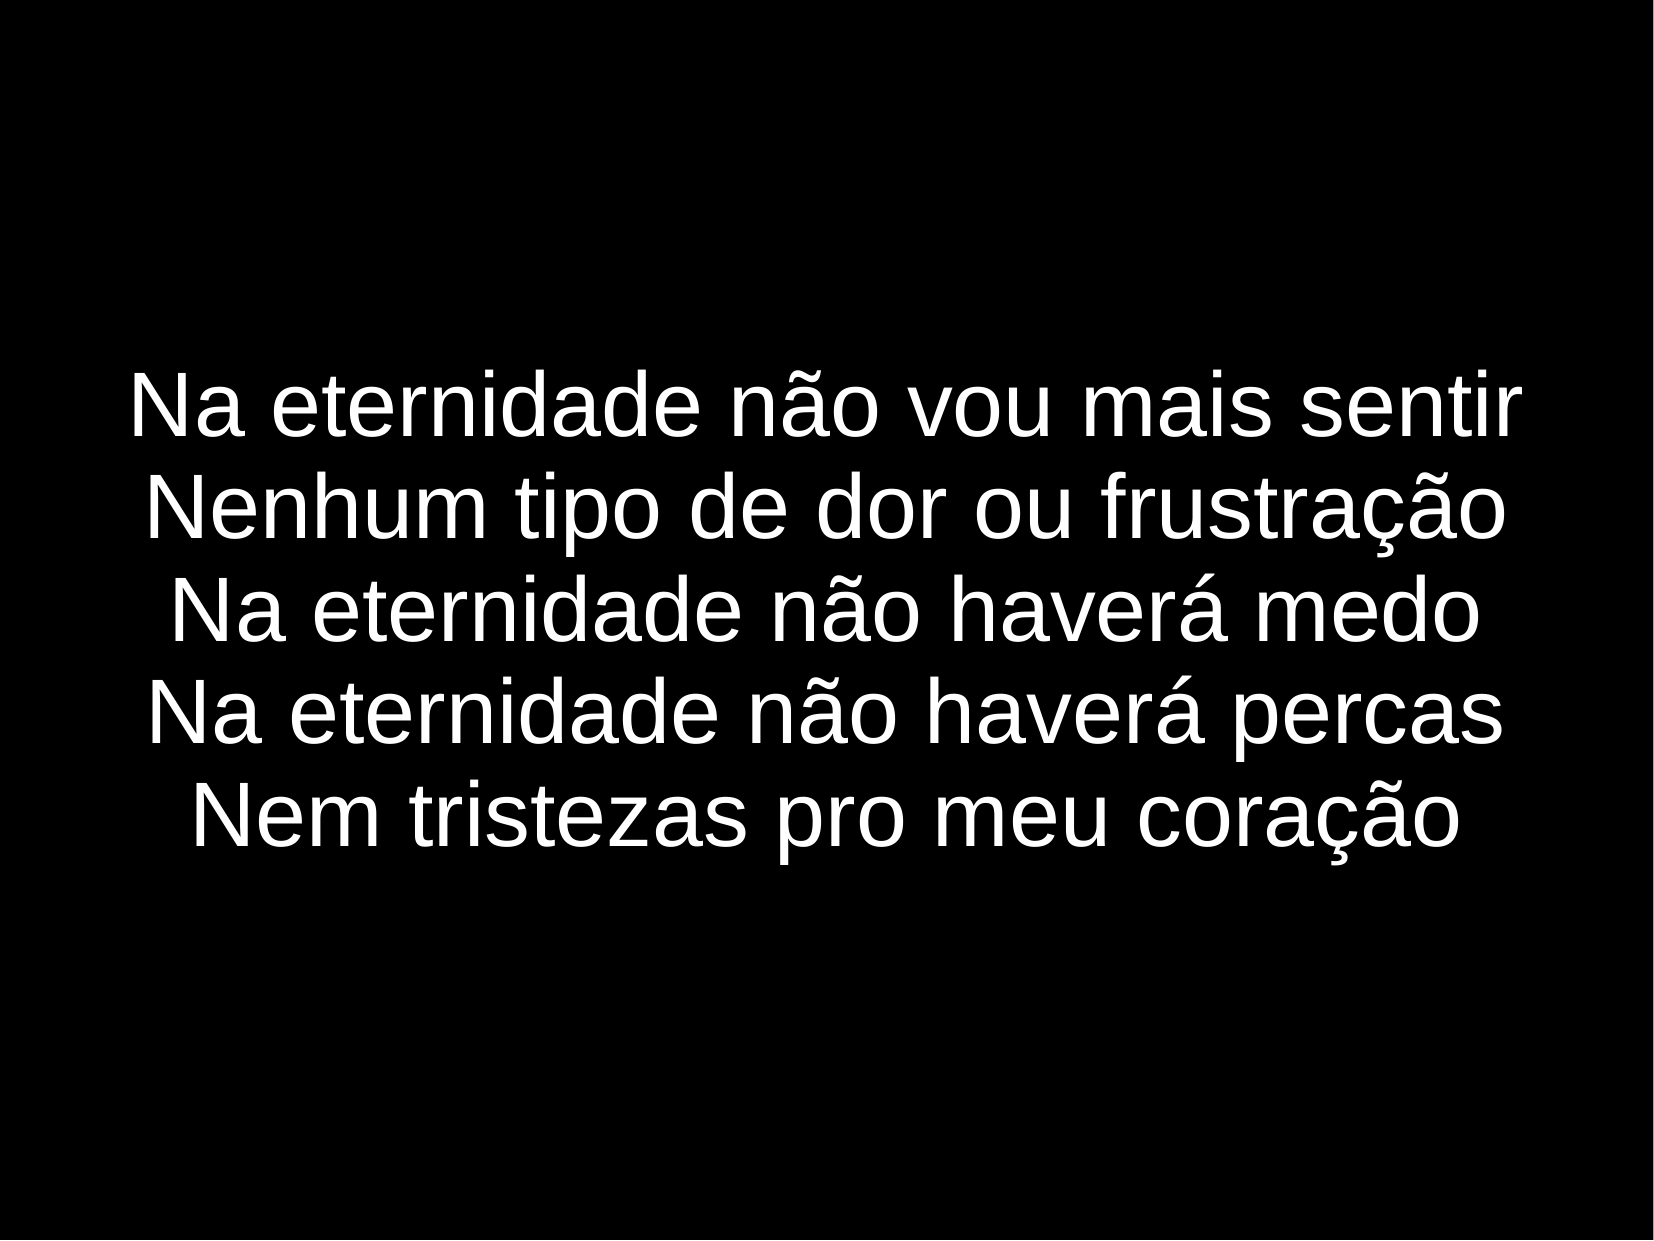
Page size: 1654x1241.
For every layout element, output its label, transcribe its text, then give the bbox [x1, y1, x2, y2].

subtitle Na eternidade não vou mais sentir Nenhum tipo de dor ou frustração Na eternidade não haverá medo Na eternidade não haverá percas Nem tristezas pro meu coração [82, 49, 1571, 1170]
